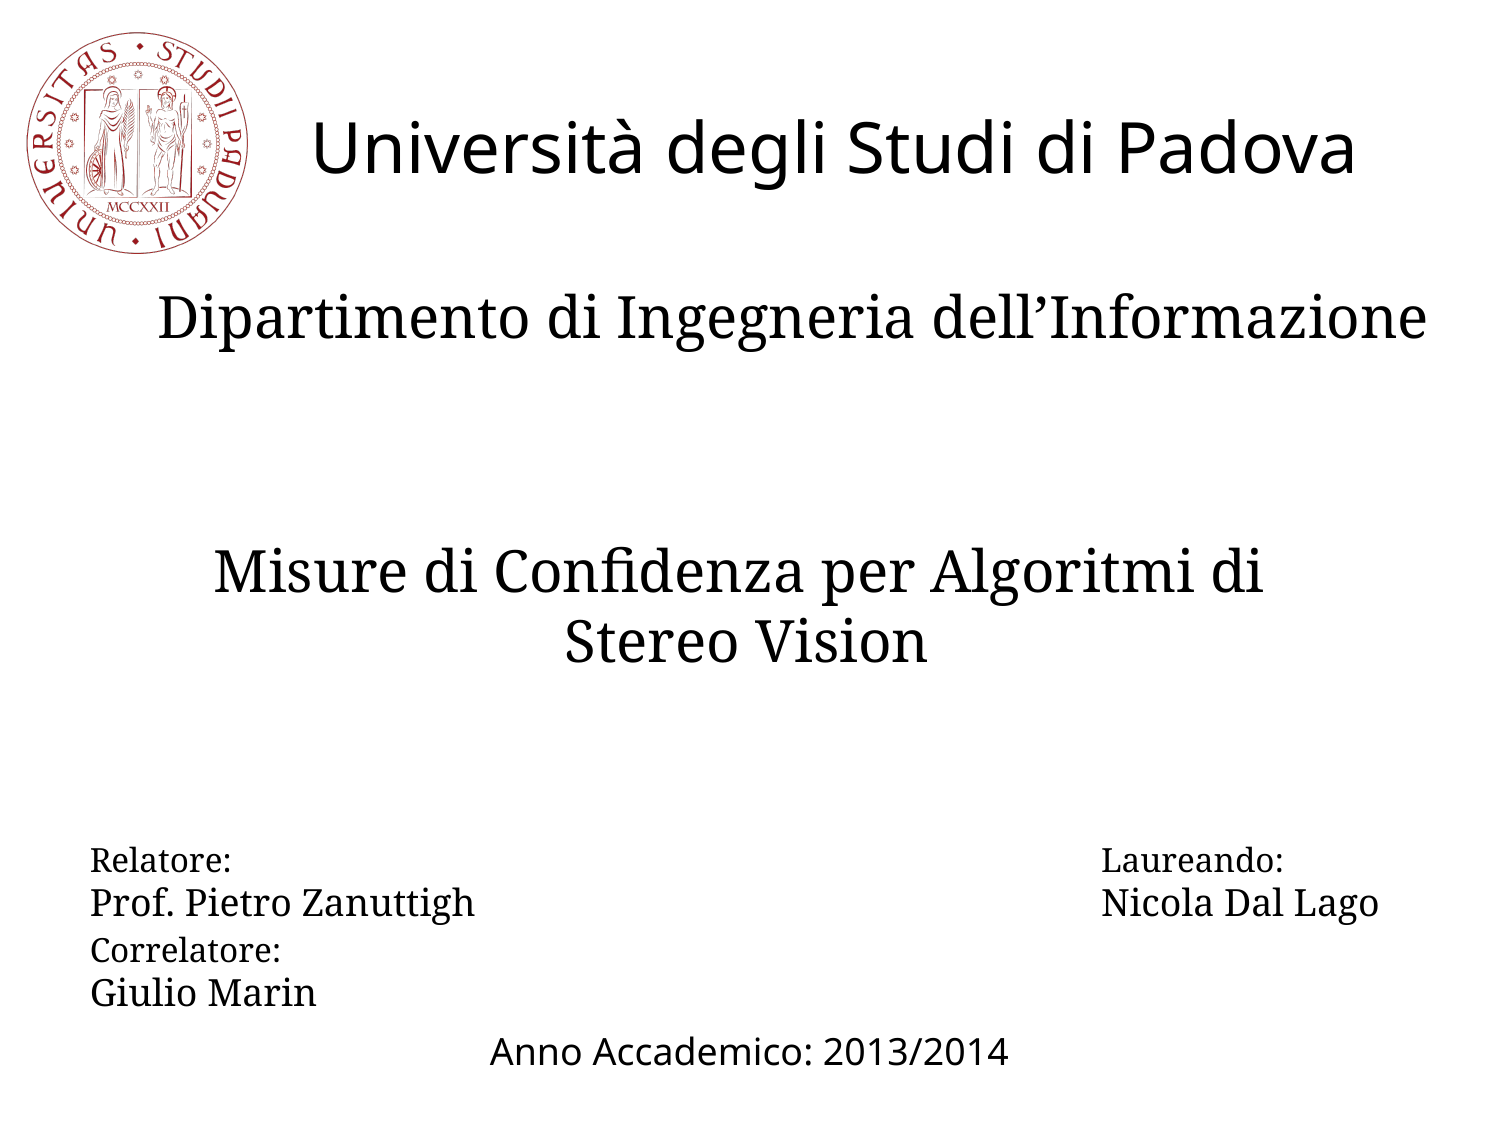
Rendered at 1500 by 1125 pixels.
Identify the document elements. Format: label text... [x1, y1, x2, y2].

text_box Università degli Studi di Padova [295, 95, 1404, 196]
text_box Anno Accademico: 2013/2014 [474, 1020, 1024, 1081]
picture [0, 0, 275, 289]
title Misure di Confidenza per Algoritmi di Stereo Vision [72, 510, 1423, 698]
text_box Relatore: Prof. Pietro Zanuttigh Correlatore: Giulio Marin [75, 831, 508, 1067]
text_box Dipartimento di Ingegneria dell’Informazione [142, 273, 1445, 359]
text_box Laureando: Nicola Dal Lago [1086, 831, 1500, 932]
